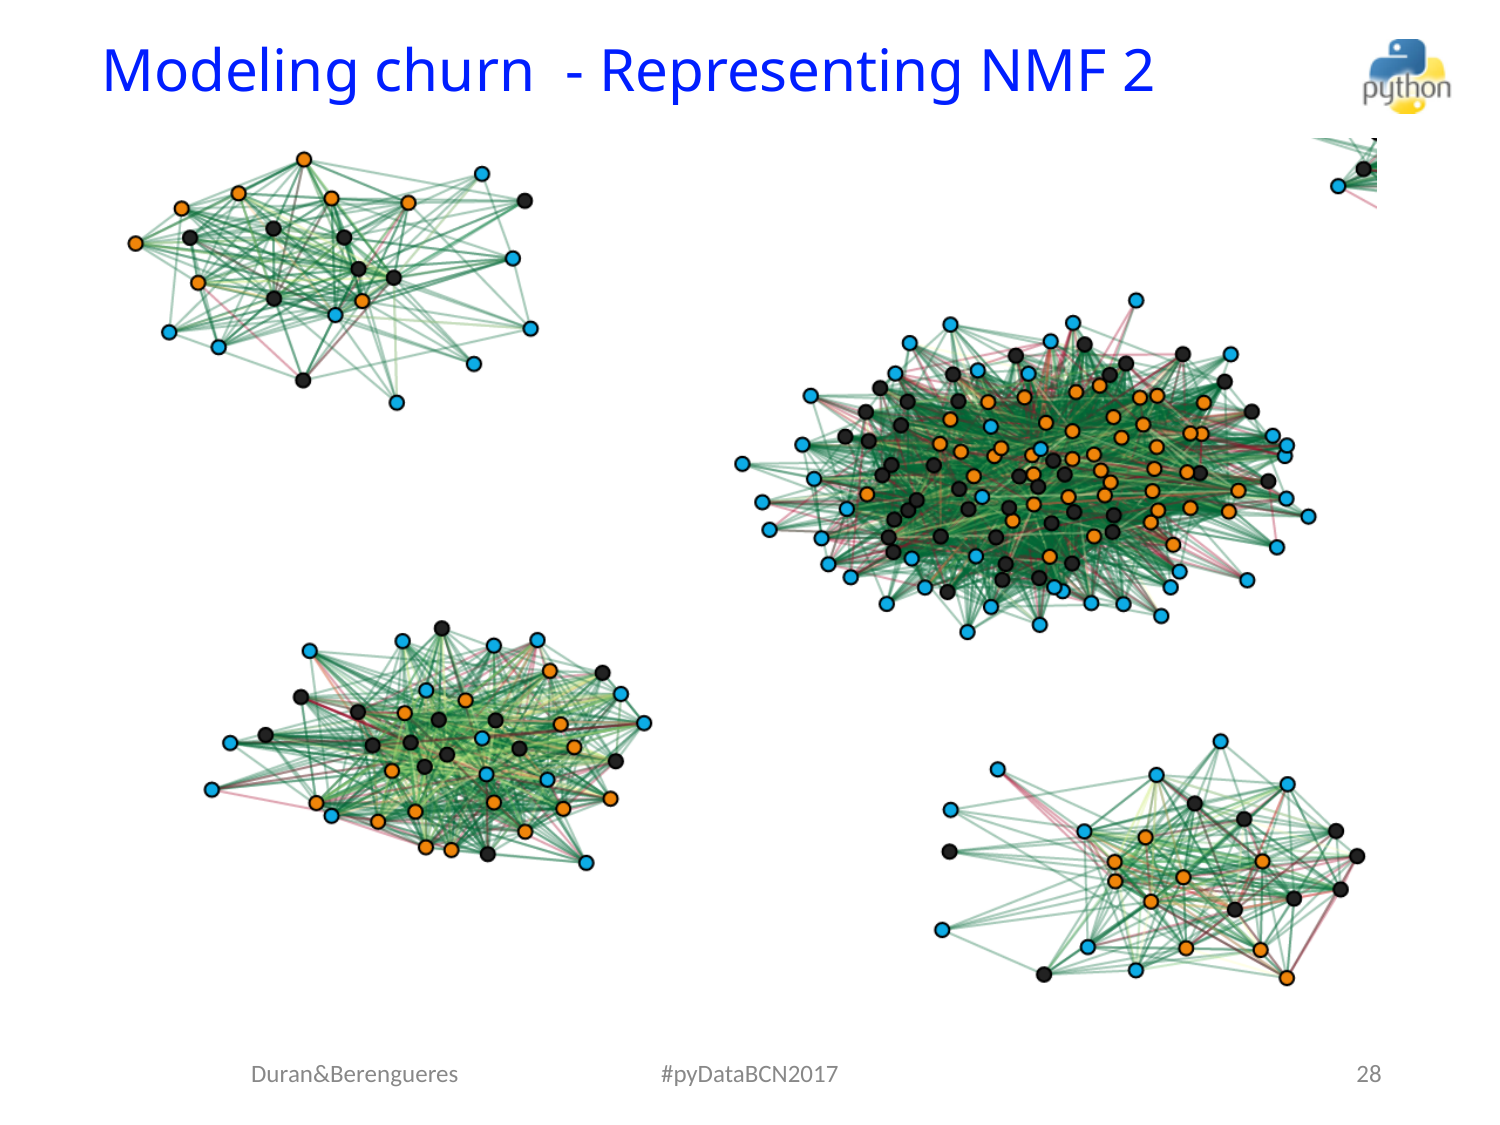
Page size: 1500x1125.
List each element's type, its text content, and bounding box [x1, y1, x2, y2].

slide_number <number> [1059, 1042, 1397, 1103]
slide_number Duran&Berengueres [235, 1042, 496, 1103]
footer #pyDataBCN2017 [496, 1042, 1004, 1103]
picture [1352, 39, 1463, 114]
picture [86, 138, 1377, 1018]
title Modeling churn - Representing NMF 2 [86, 32, 1425, 114]
